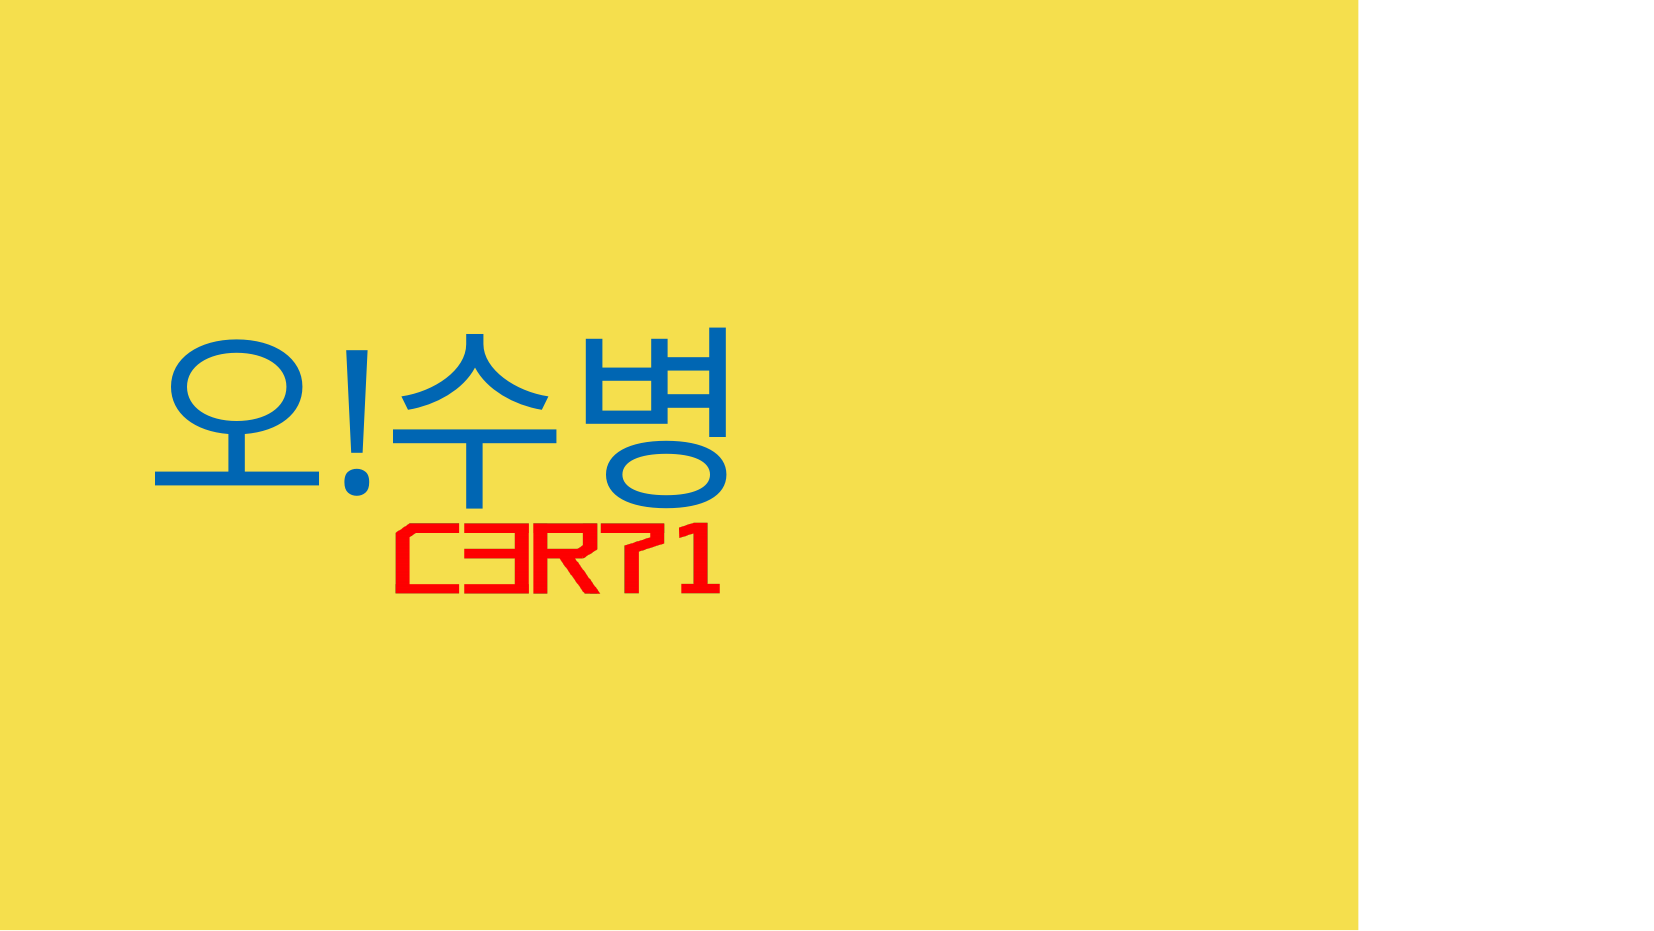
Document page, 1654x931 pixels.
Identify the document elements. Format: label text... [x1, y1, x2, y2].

text_box [0, 0, 1359, 931]
subtitle 오!수병 [135, 271, 762, 544]
picture [394, 522, 720, 594]
